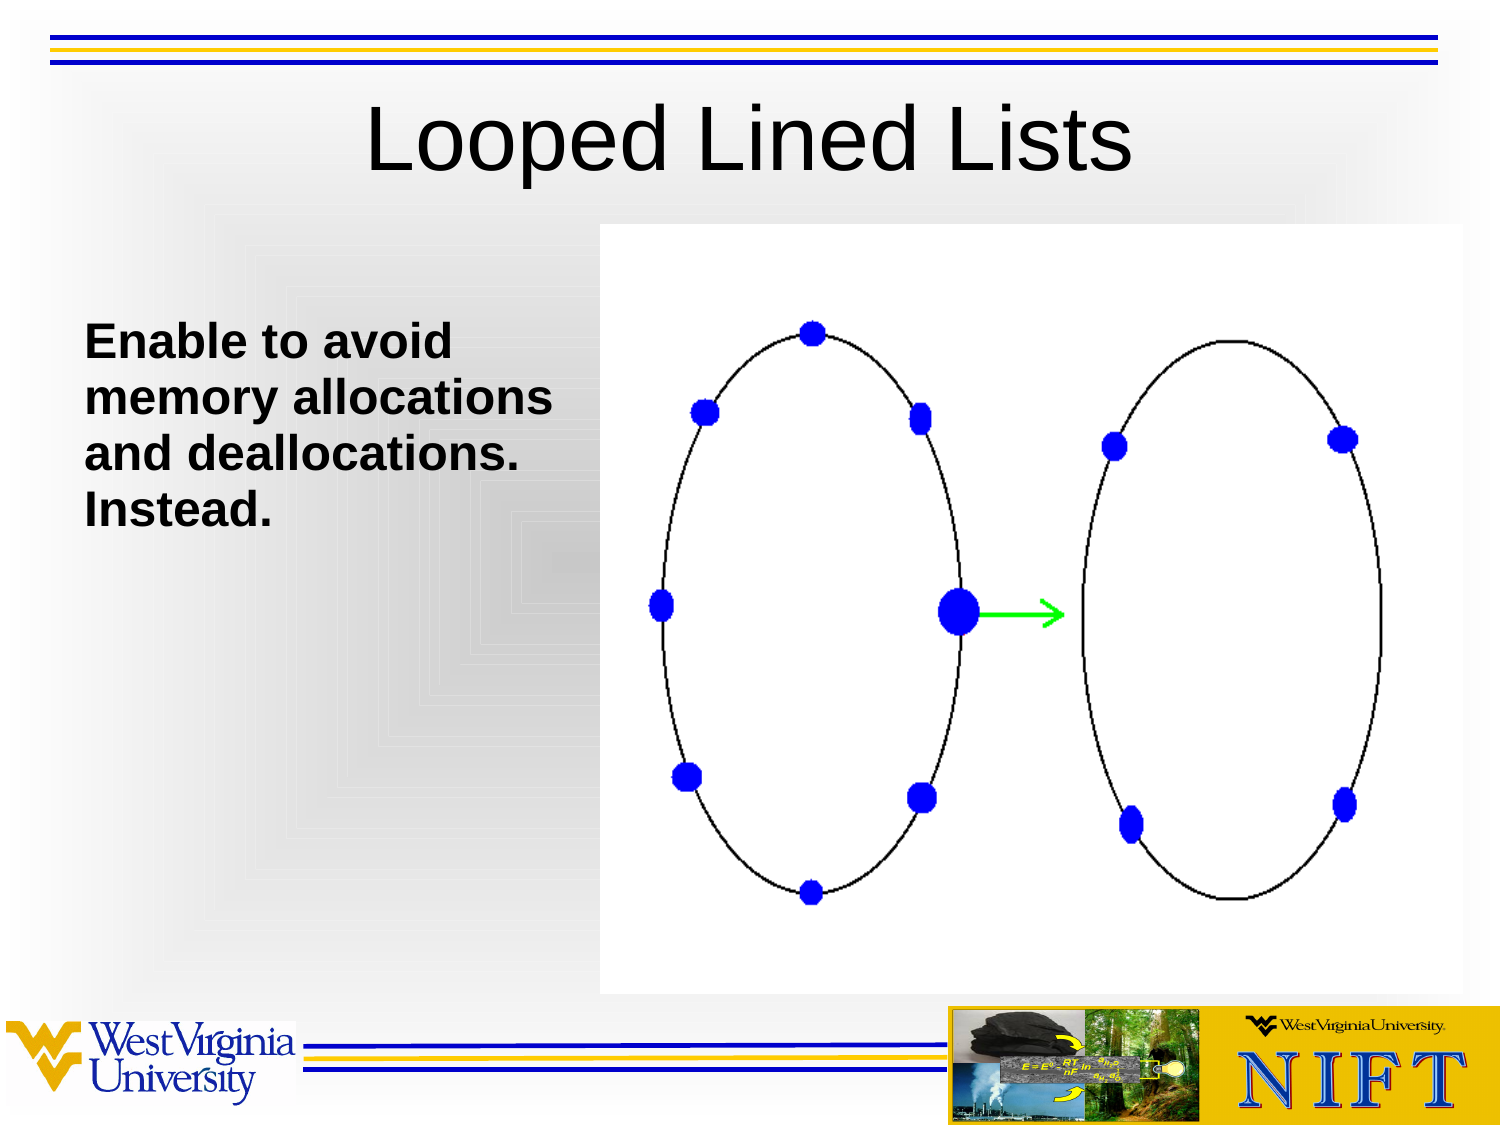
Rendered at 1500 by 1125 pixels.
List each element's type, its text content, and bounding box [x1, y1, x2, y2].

title Looped Lined Lists [75, 52, 1426, 226]
picture [600, 224, 1463, 994]
picture [948, 1006, 1500, 1125]
text_box Enable to avoid memory allocations and deallocations. Instead. [69, 306, 632, 869]
